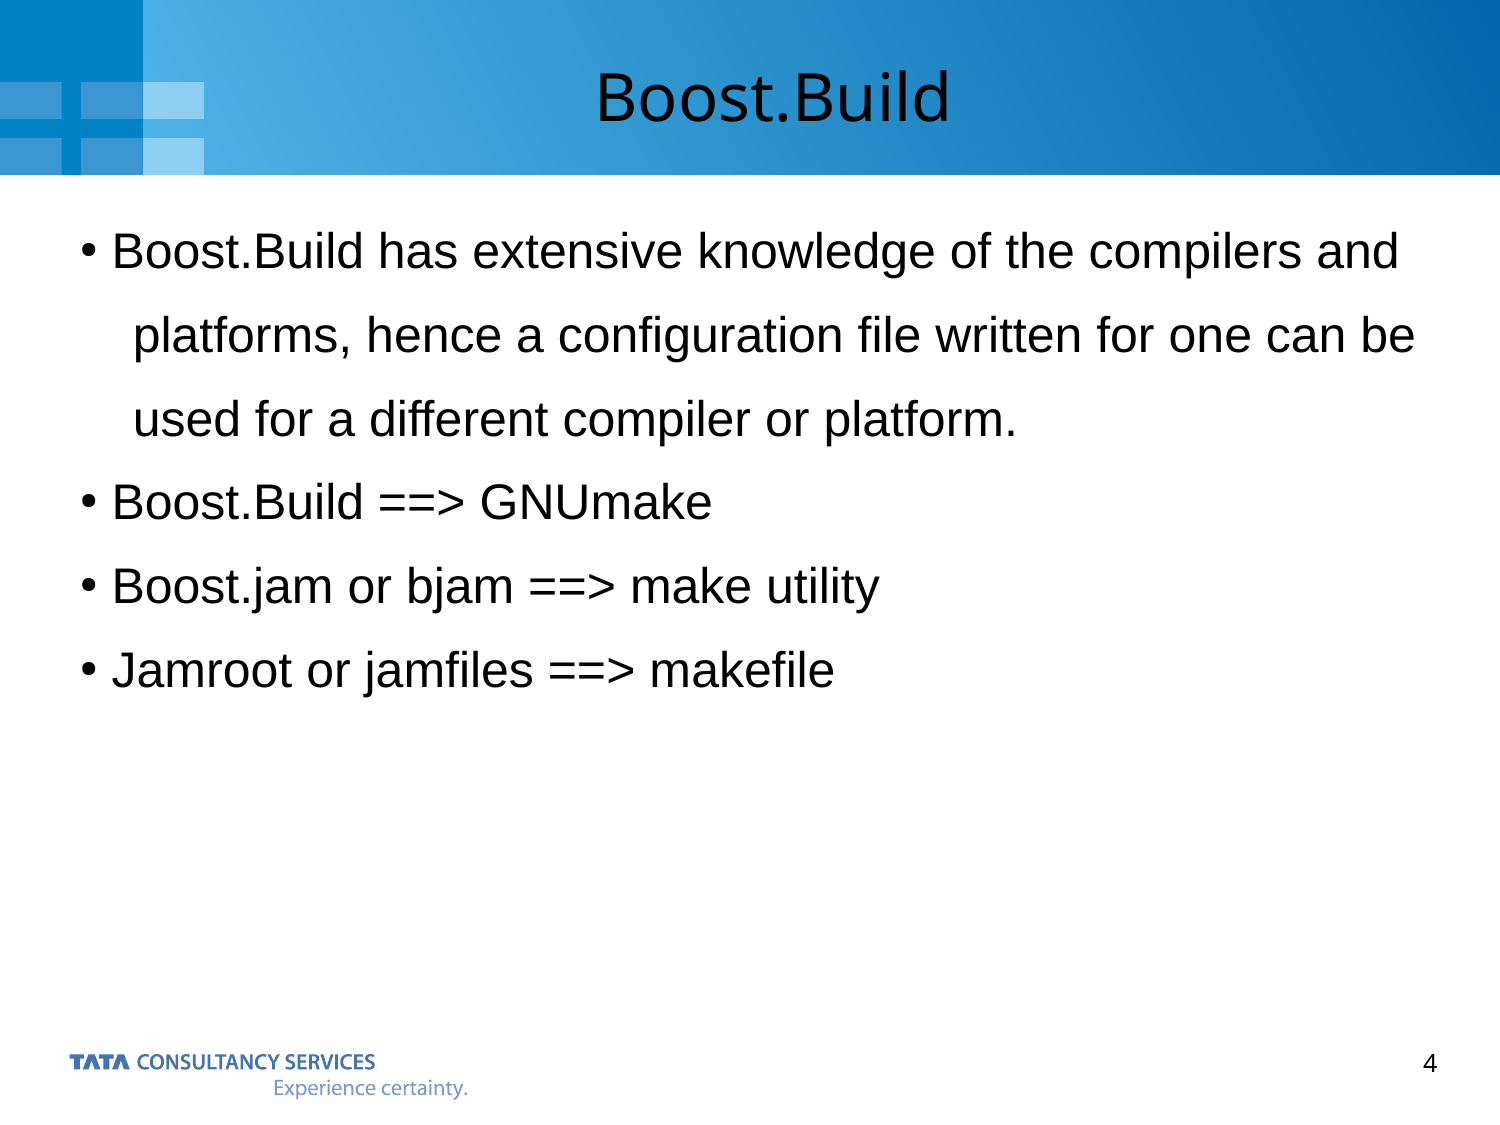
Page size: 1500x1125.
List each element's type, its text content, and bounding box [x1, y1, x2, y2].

text_box Boost.Build [200, 1, 1347, 188]
text_box Boost.Build has extensive knowledge of the compilers and platforms, hence a configuration file written for one can be used for a different compiler or platform. Boost.Build ==> GNUmake Boost.jam or bjam ==> make utility Jamroot or jamfiles ==> makefile [47, 188, 1441, 1040]
